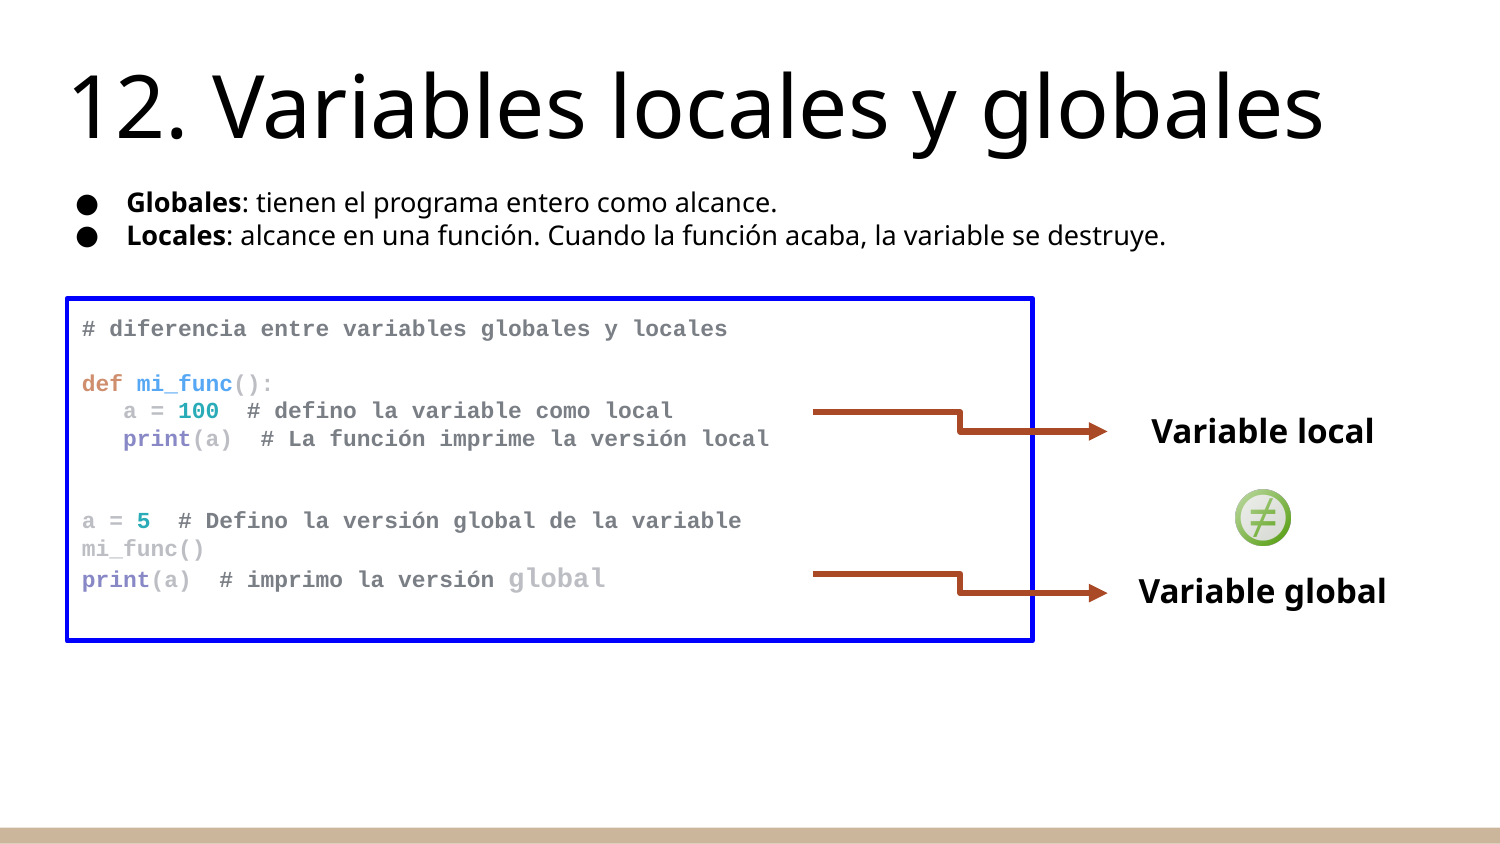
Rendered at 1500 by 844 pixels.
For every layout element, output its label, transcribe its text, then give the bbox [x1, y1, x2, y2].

text_box Variable global [1123, 562, 1404, 619]
picture [1235, 489, 1291, 546]
title 12. Variables locales y globales [51, 34, 1449, 160]
text_box # diferencia entre variables globales y locales def mi_func(): a = 100 # defino la variable como local print(a) # La función imprime la versión local a = 5 # Defino la versión global de la variable mi_func() print(a) # imprimo la versión global [66, 298, 1033, 641]
text_box Globales: tienen el programa entero como alcance. Locales: alcance en una función. Cuando la función acaba, la variable se destruye. [36, 160, 1449, 276]
text_box Variable local [1123, 402, 1404, 458]
